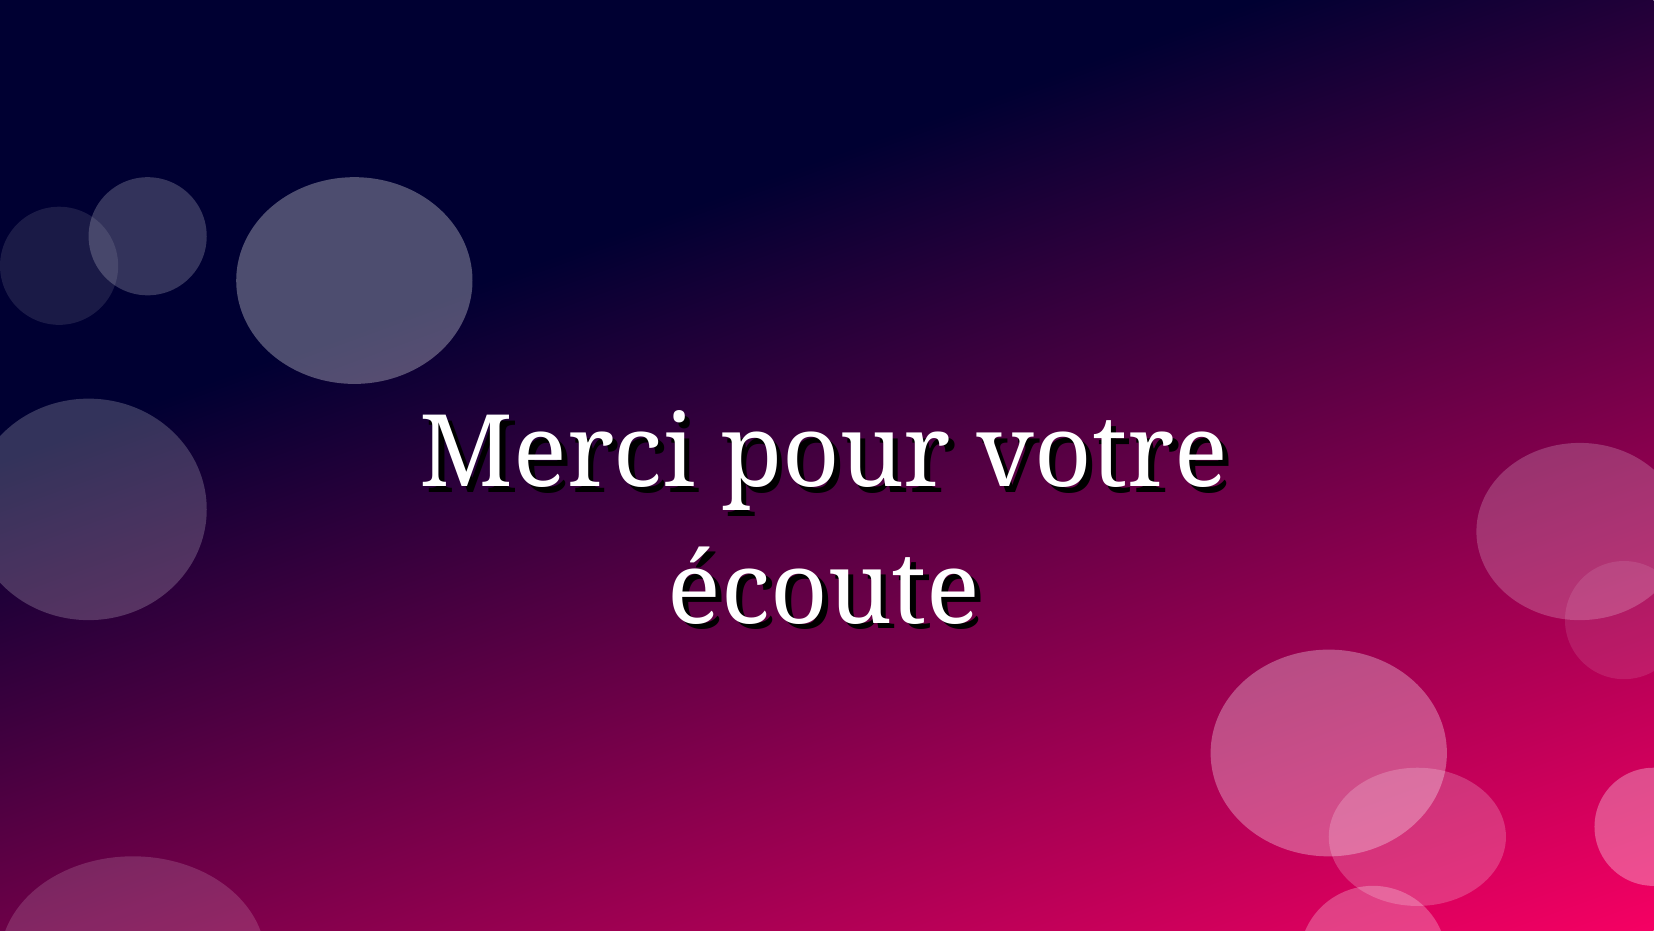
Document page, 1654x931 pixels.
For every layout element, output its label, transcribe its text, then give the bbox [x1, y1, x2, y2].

text_box [289, 141, 1407, 846]
text_box Merci pour votre écoute [331, 372, 1317, 931]
